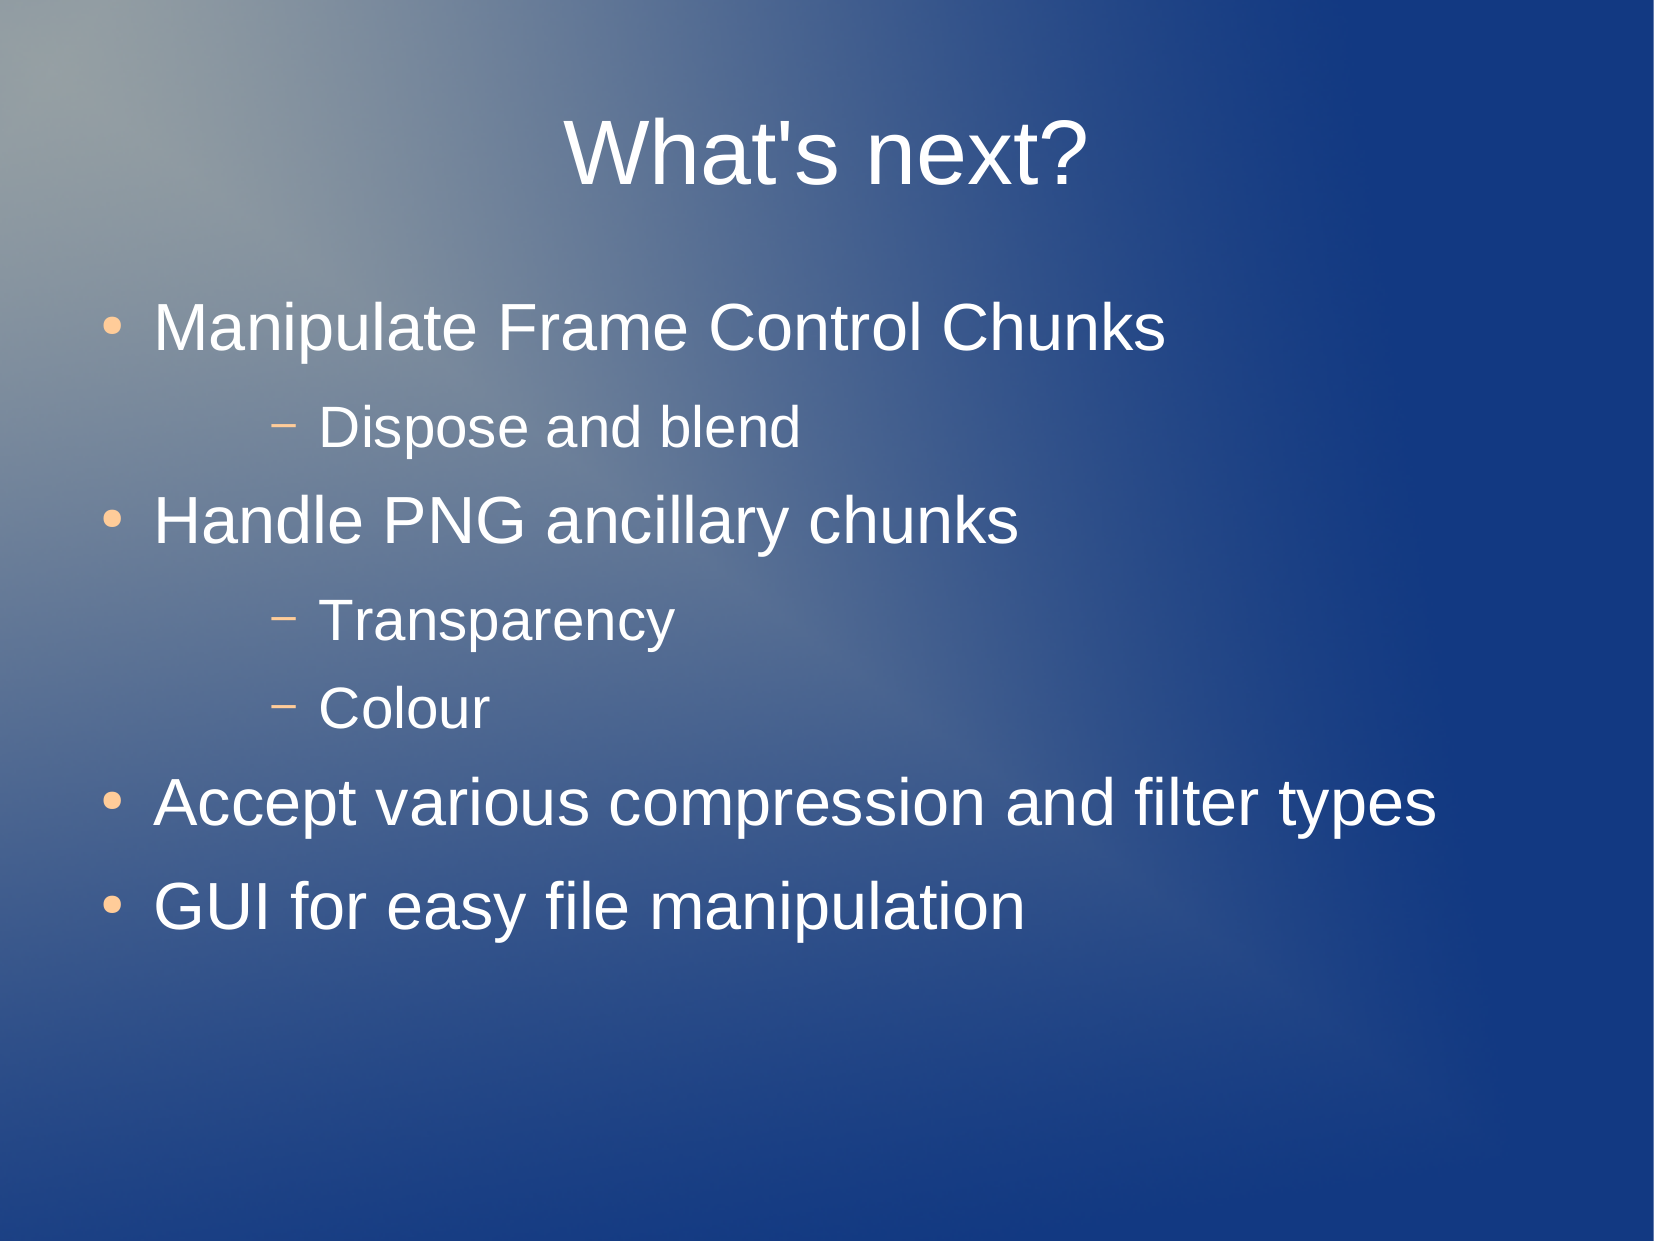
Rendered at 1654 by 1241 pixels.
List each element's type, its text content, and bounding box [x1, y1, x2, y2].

picture [0, 0, 1654, 1241]
list Manipulate Frame Control Chunks Dispose and blend Handle PNG ancillary chunks Transparency Colour Accept various compression and filter types GUI for easy file manipulation [82, 290, 1571, 1094]
title What's next? [82, 56, 1571, 250]
